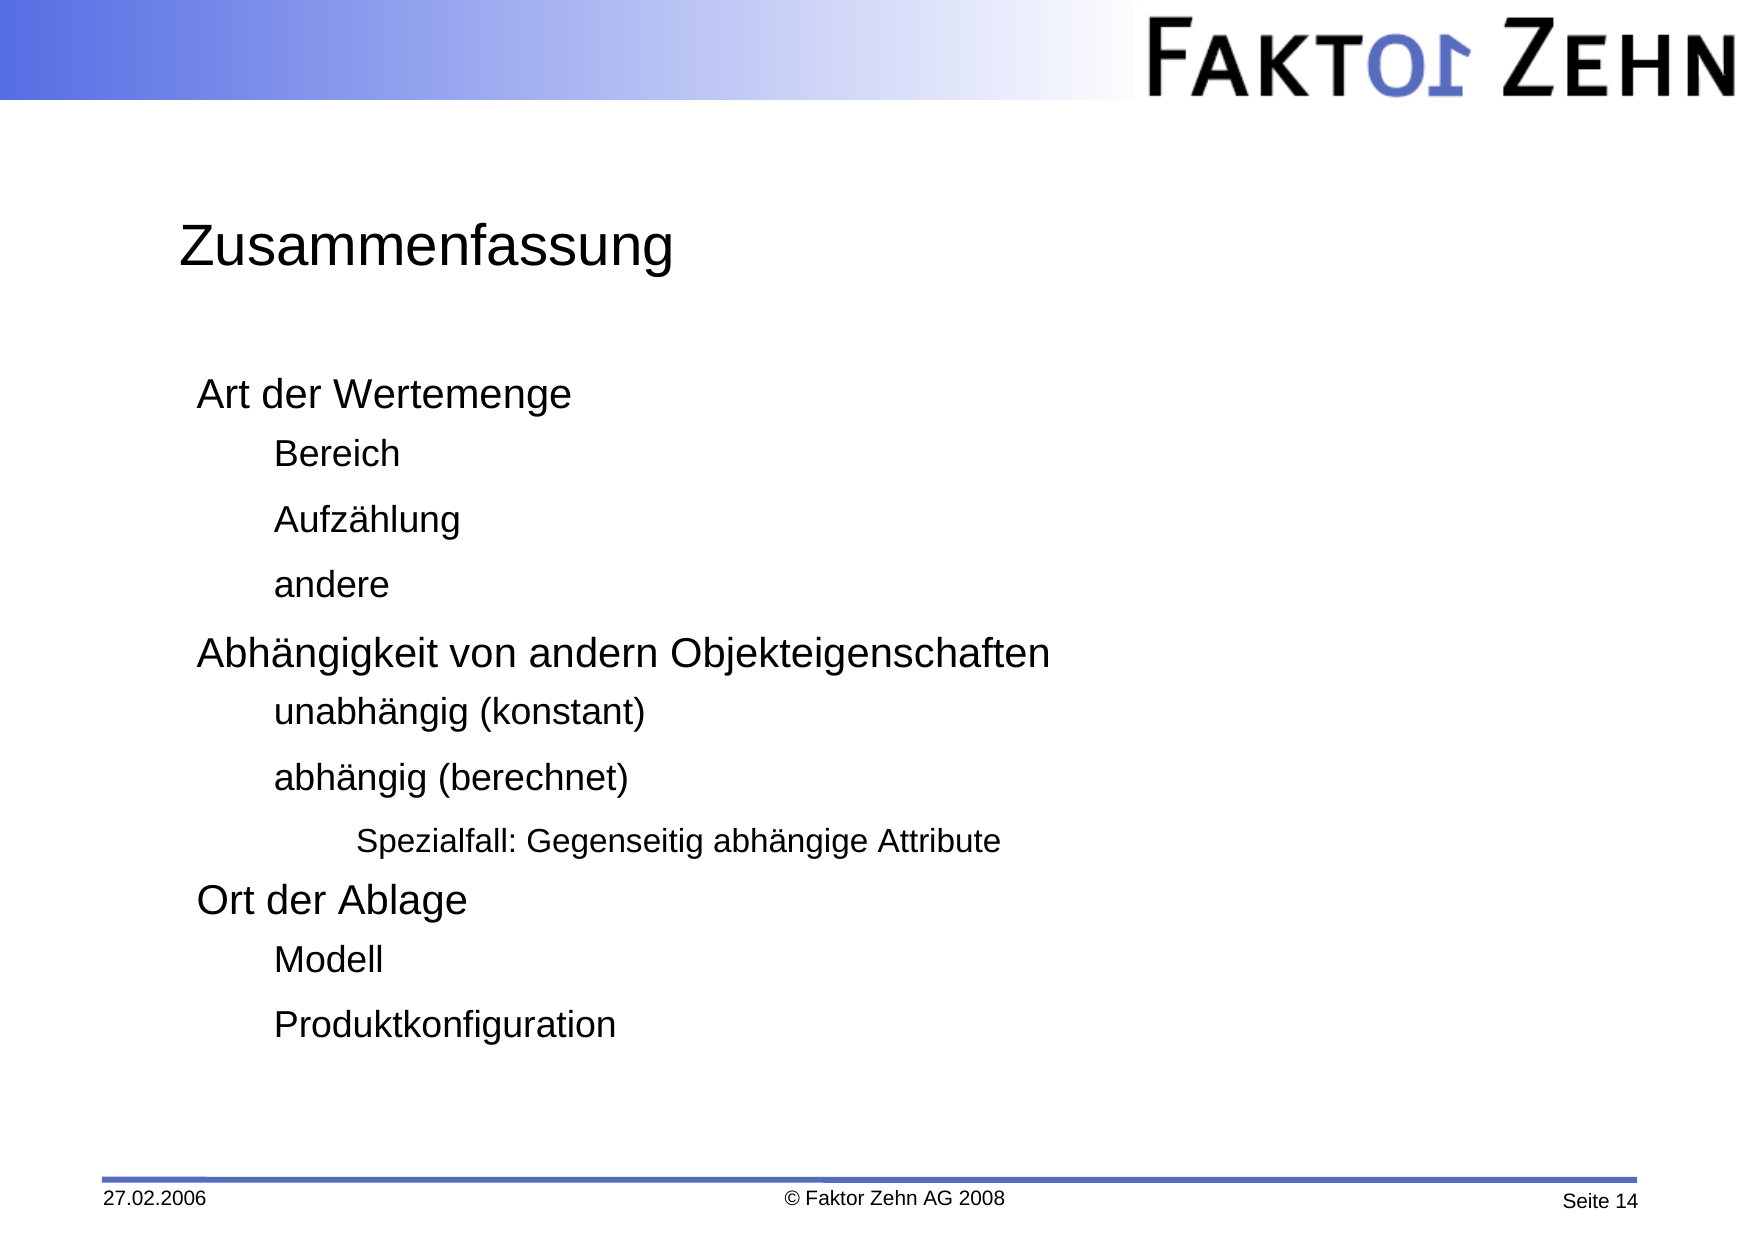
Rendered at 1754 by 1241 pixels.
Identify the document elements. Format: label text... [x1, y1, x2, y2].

list Art der Wertemenge Bereich Aufzählung andere Abhängigkeit von andern Objekteigenschaften unabhängig (konstant) abhängig (berechnet) Spezialfall: Gegenseitig abhängige Attribute Ort der Ablage Modell Produktkonfiguration [179, 371, 1576, 1078]
picture [1133, 2, 1749, 105]
title Zusammenfassung [179, 142, 1576, 349]
